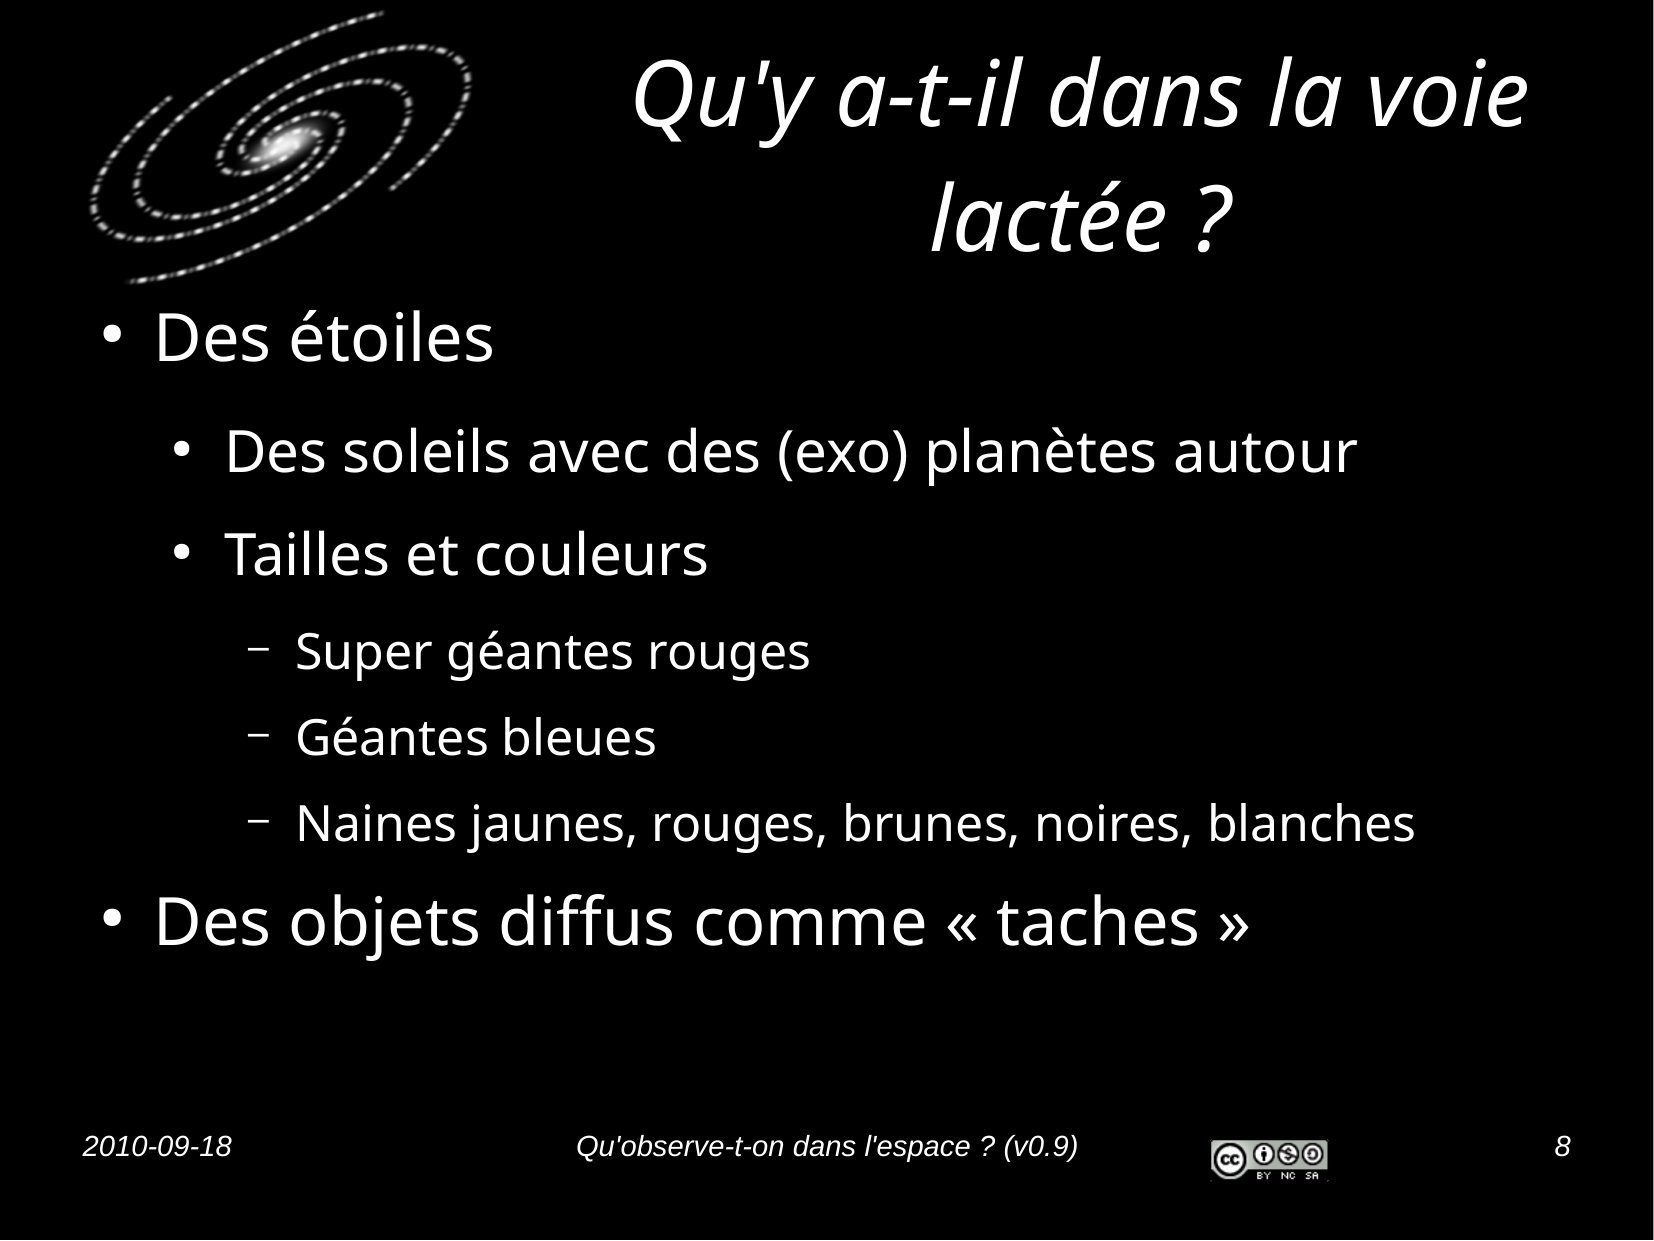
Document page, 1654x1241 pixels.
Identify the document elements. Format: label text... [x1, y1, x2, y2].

picture [1210, 1139, 1329, 1182]
title Qu'y a-t-il dans la voie lactée ? [590, 23, 1571, 283]
list Des étoiles Des soleils avec des (exo) planètes autour Tailles et couleurs Super géantes rouges Géantes bleues Naines jaunes, rouges, brunes, noires, blanches Des objets diffus comme « taches » [82, 290, 1571, 1109]
picture [88, 8, 473, 286]
